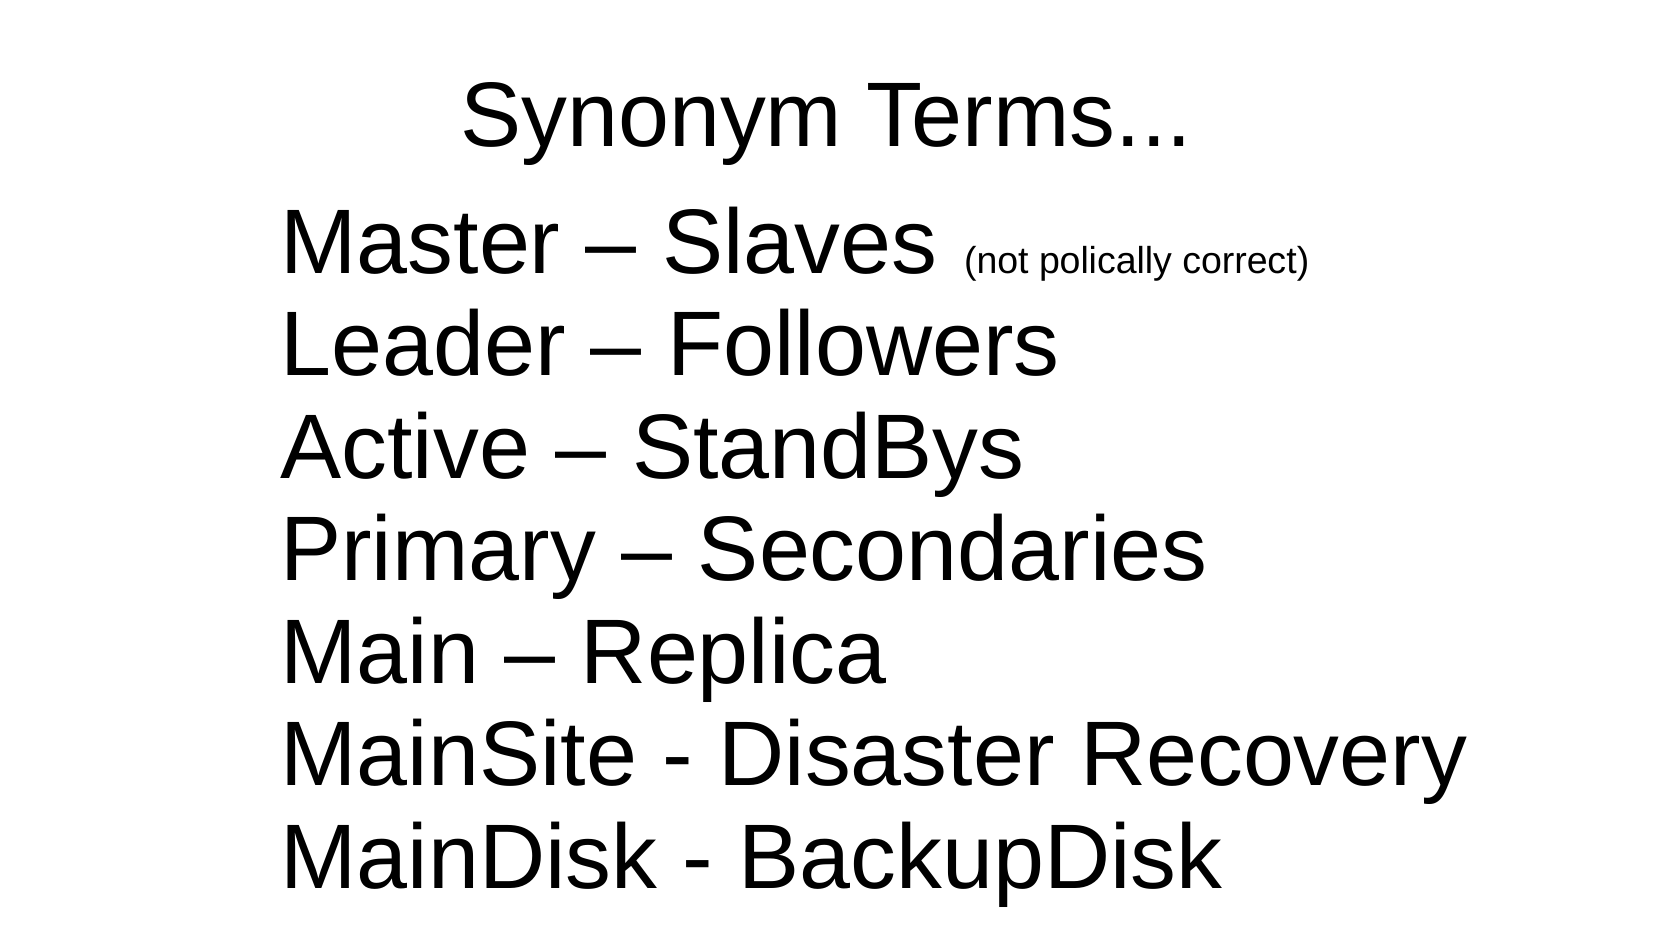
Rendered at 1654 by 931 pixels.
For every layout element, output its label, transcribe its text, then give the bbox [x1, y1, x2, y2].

title Synonym Terms... [82, 37, 1571, 193]
text_box Master – Slaves (not polically correct) Leader – Followers Active – StandBys Primary – Secondaries Main – Replica MainSite - Disaster Recovery MainDisk - BackupDisk [265, 182, 1485, 916]
